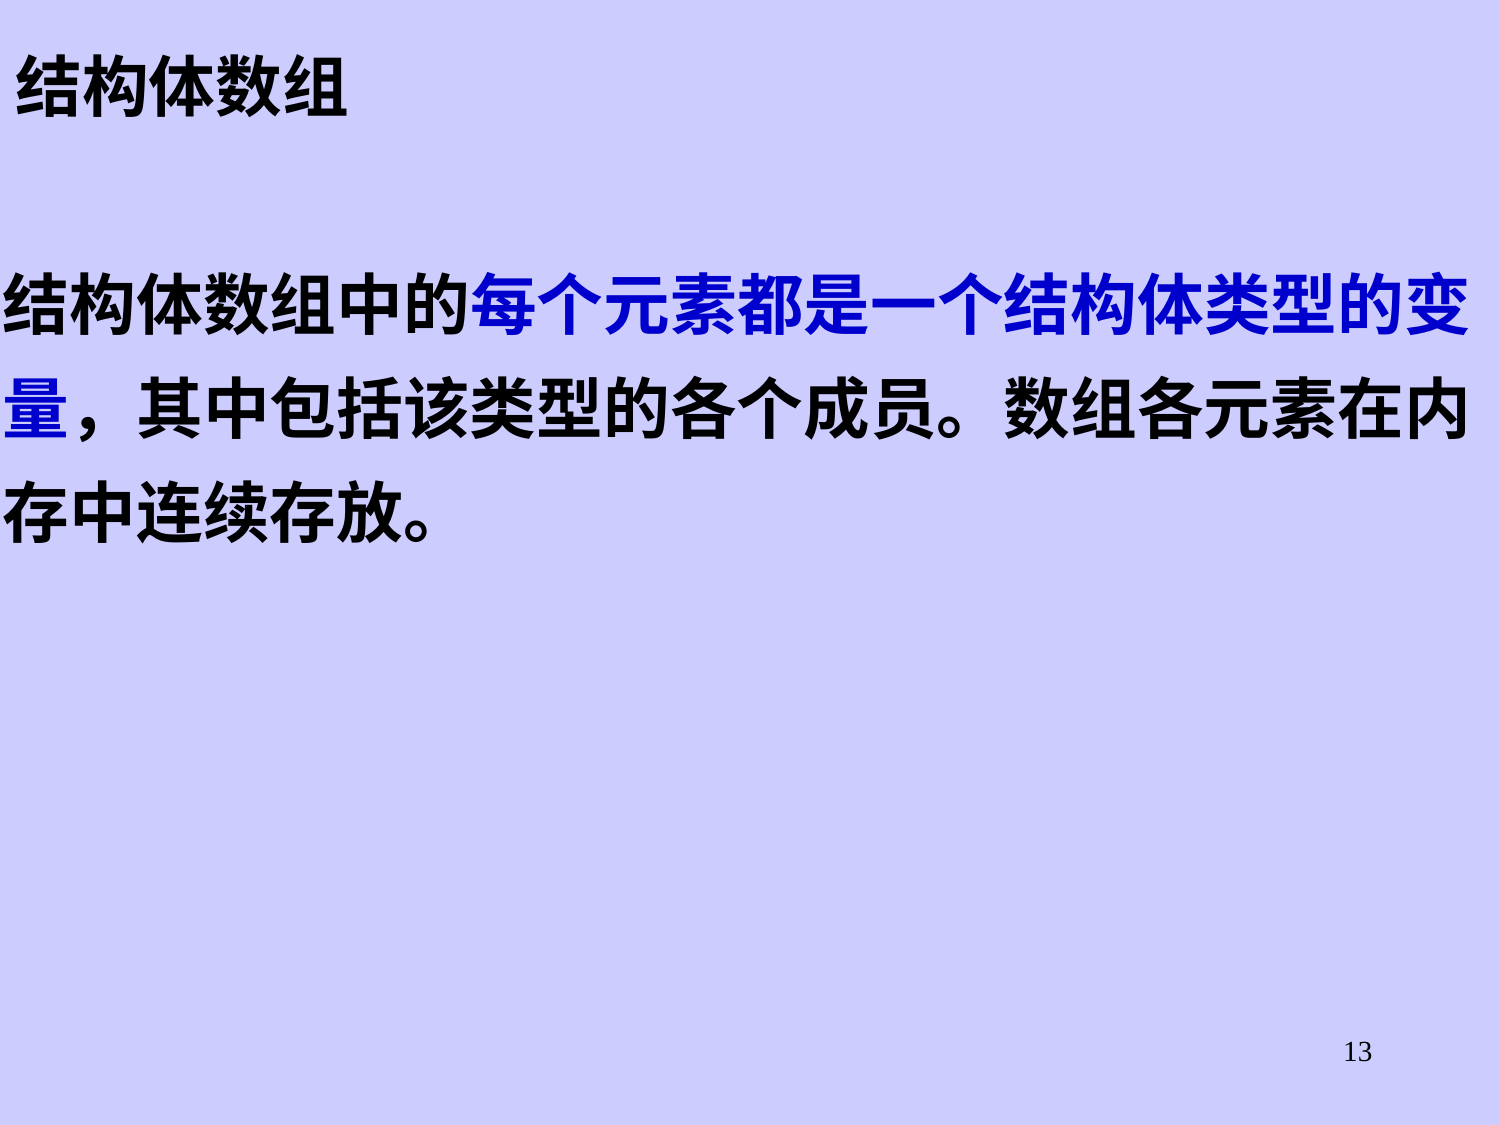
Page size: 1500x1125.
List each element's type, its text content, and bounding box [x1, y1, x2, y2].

text_box 结构体数组 [0, 37, 365, 133]
text_box 结构体数组中的每个元素都是一个结构体类型的变量，其中包括该类型的各个成员。数组各元素在内存中连续存放。 [0, 237, 1500, 553]
text_box <编号> [1074, 1025, 1388, 1101]
